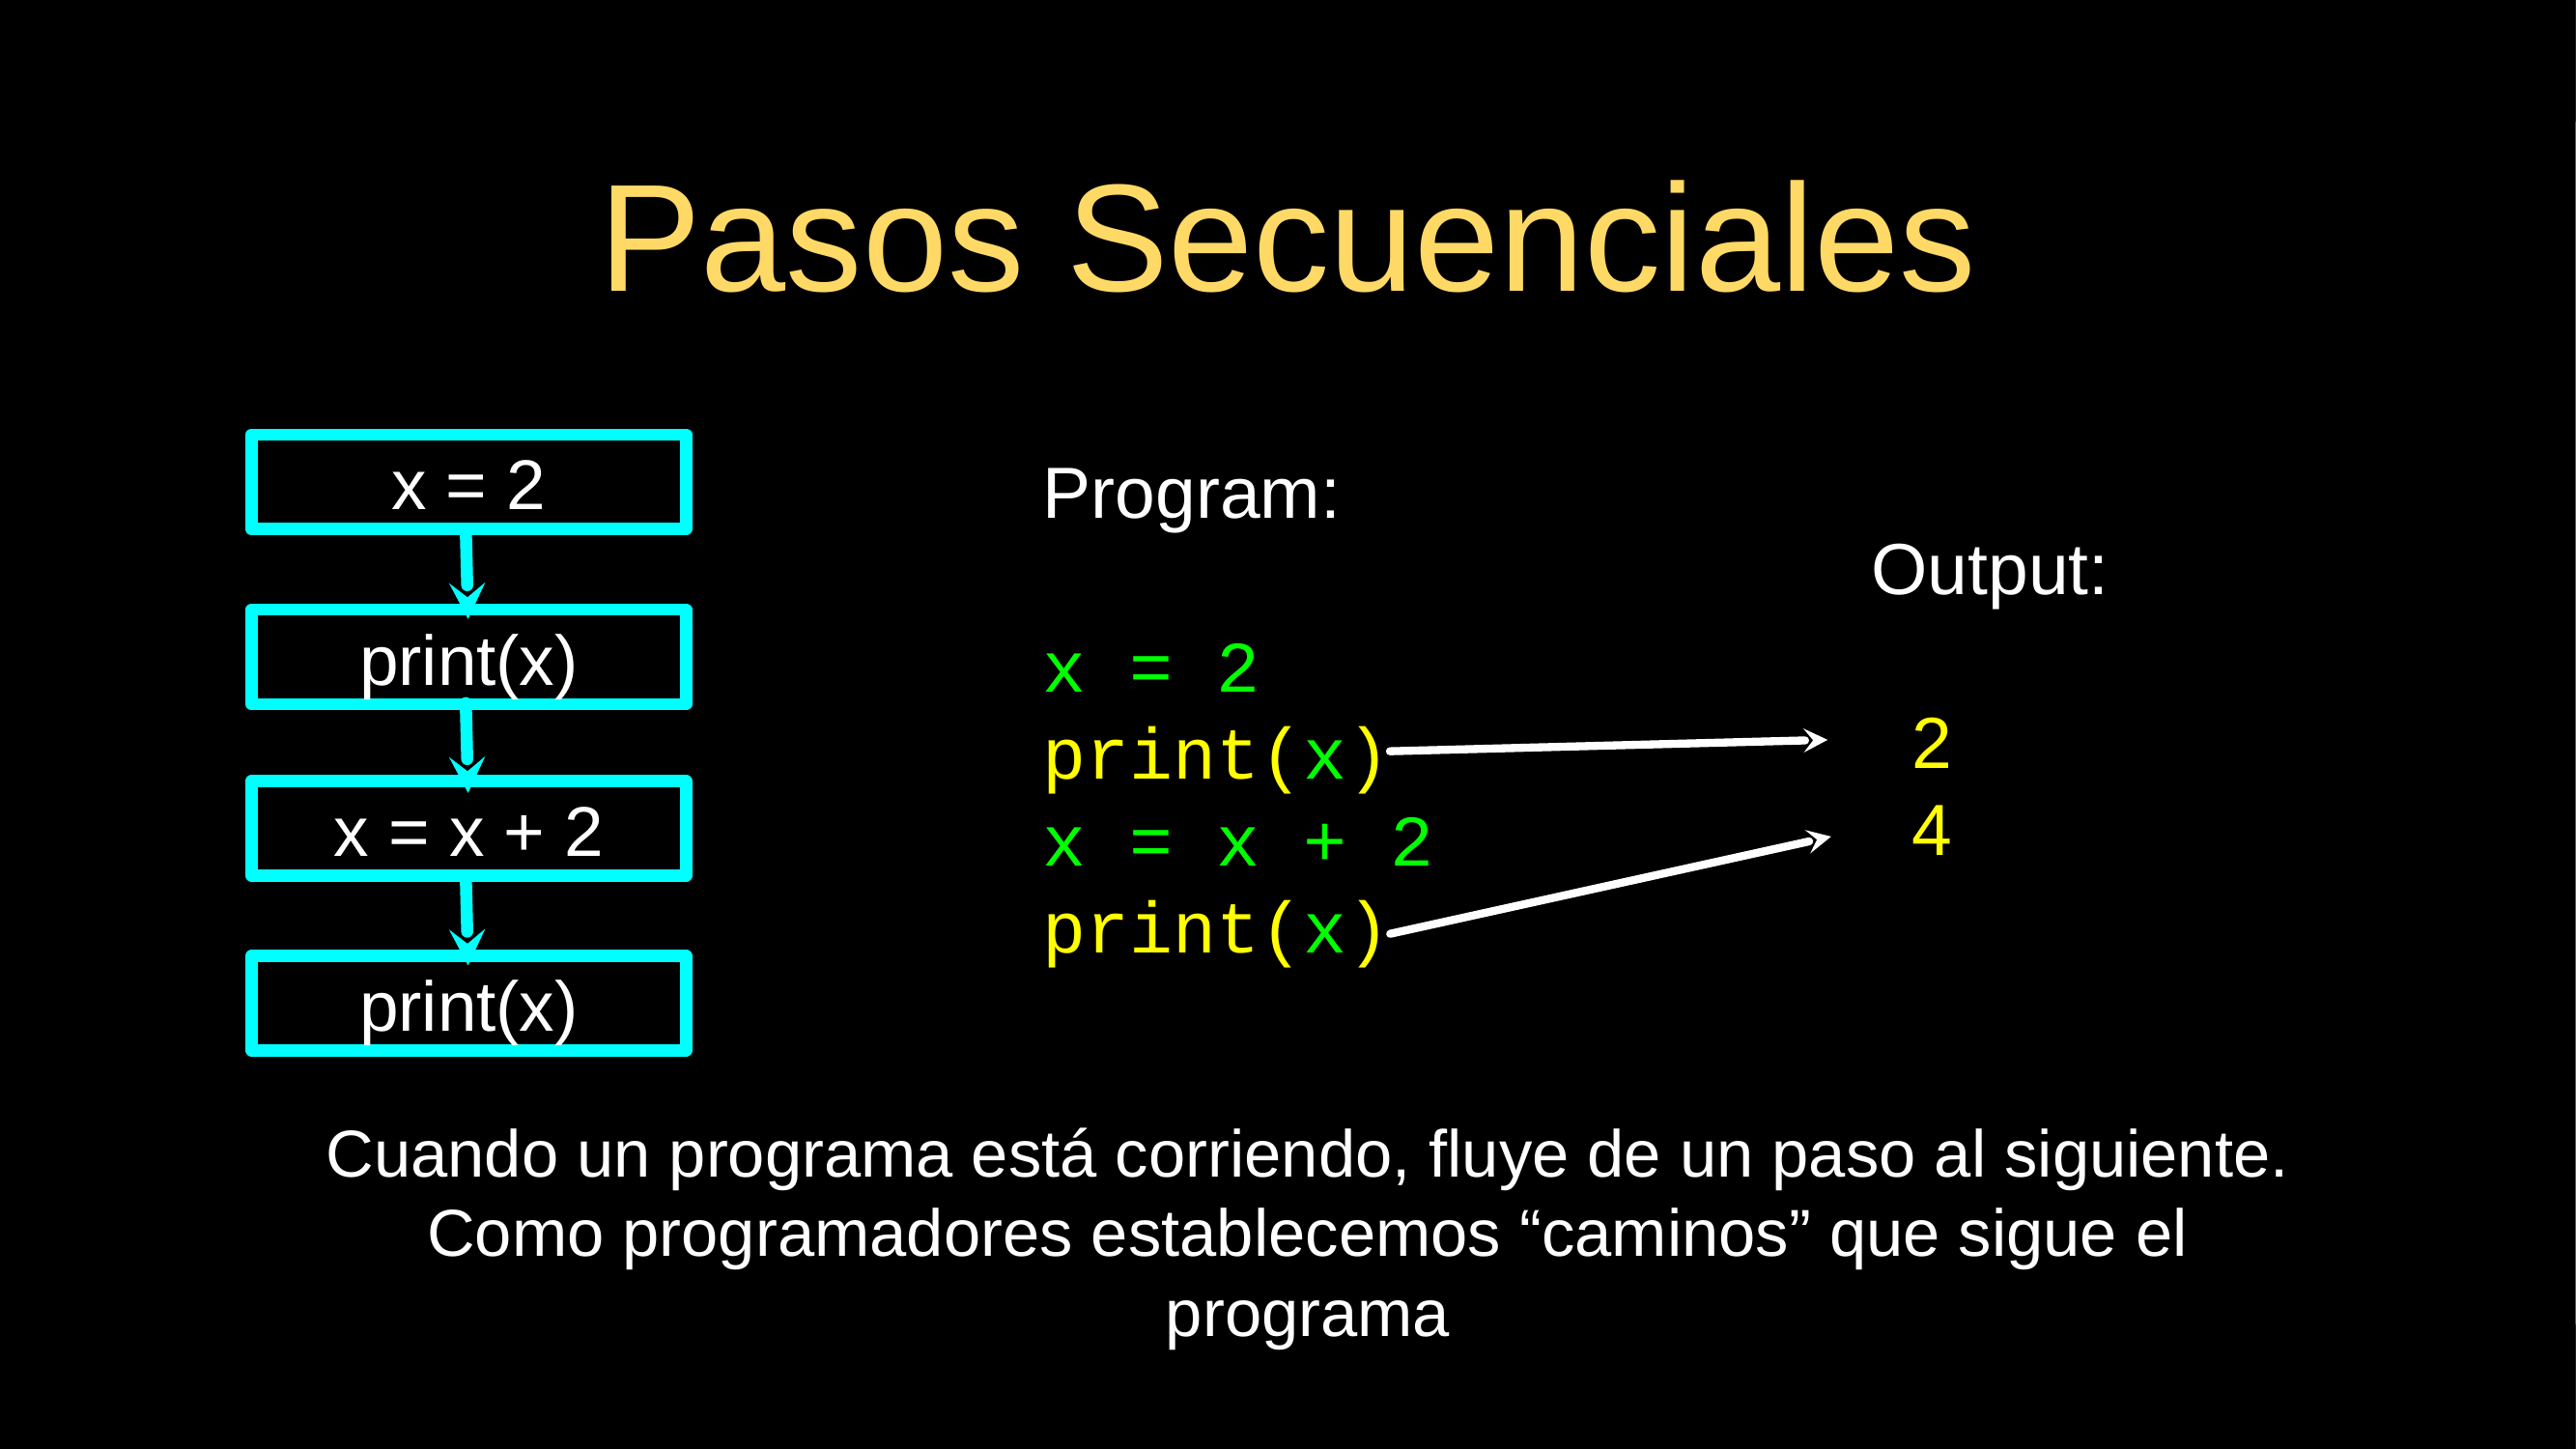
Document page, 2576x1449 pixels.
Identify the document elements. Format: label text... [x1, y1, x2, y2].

text_box x = x + 2 [251, 781, 687, 876]
text_box Program: x = 2 print(x) x = x + 2 print(x) [1042, 447, 1557, 966]
text_box print(x) [251, 955, 687, 1051]
text_box x = 2 [251, 434, 687, 529]
title Pasos Secuenciales [128, 122, 2448, 338]
text_box Output: 2 4 [1871, 526, 2147, 866]
text_box Cuando un programa está corriendo, fluye de un paso al siguiente. Como programadores establecemos “caminos” que sigue el programa [325, 1145, 2291, 1315]
text_box print(x) [251, 610, 687, 704]
